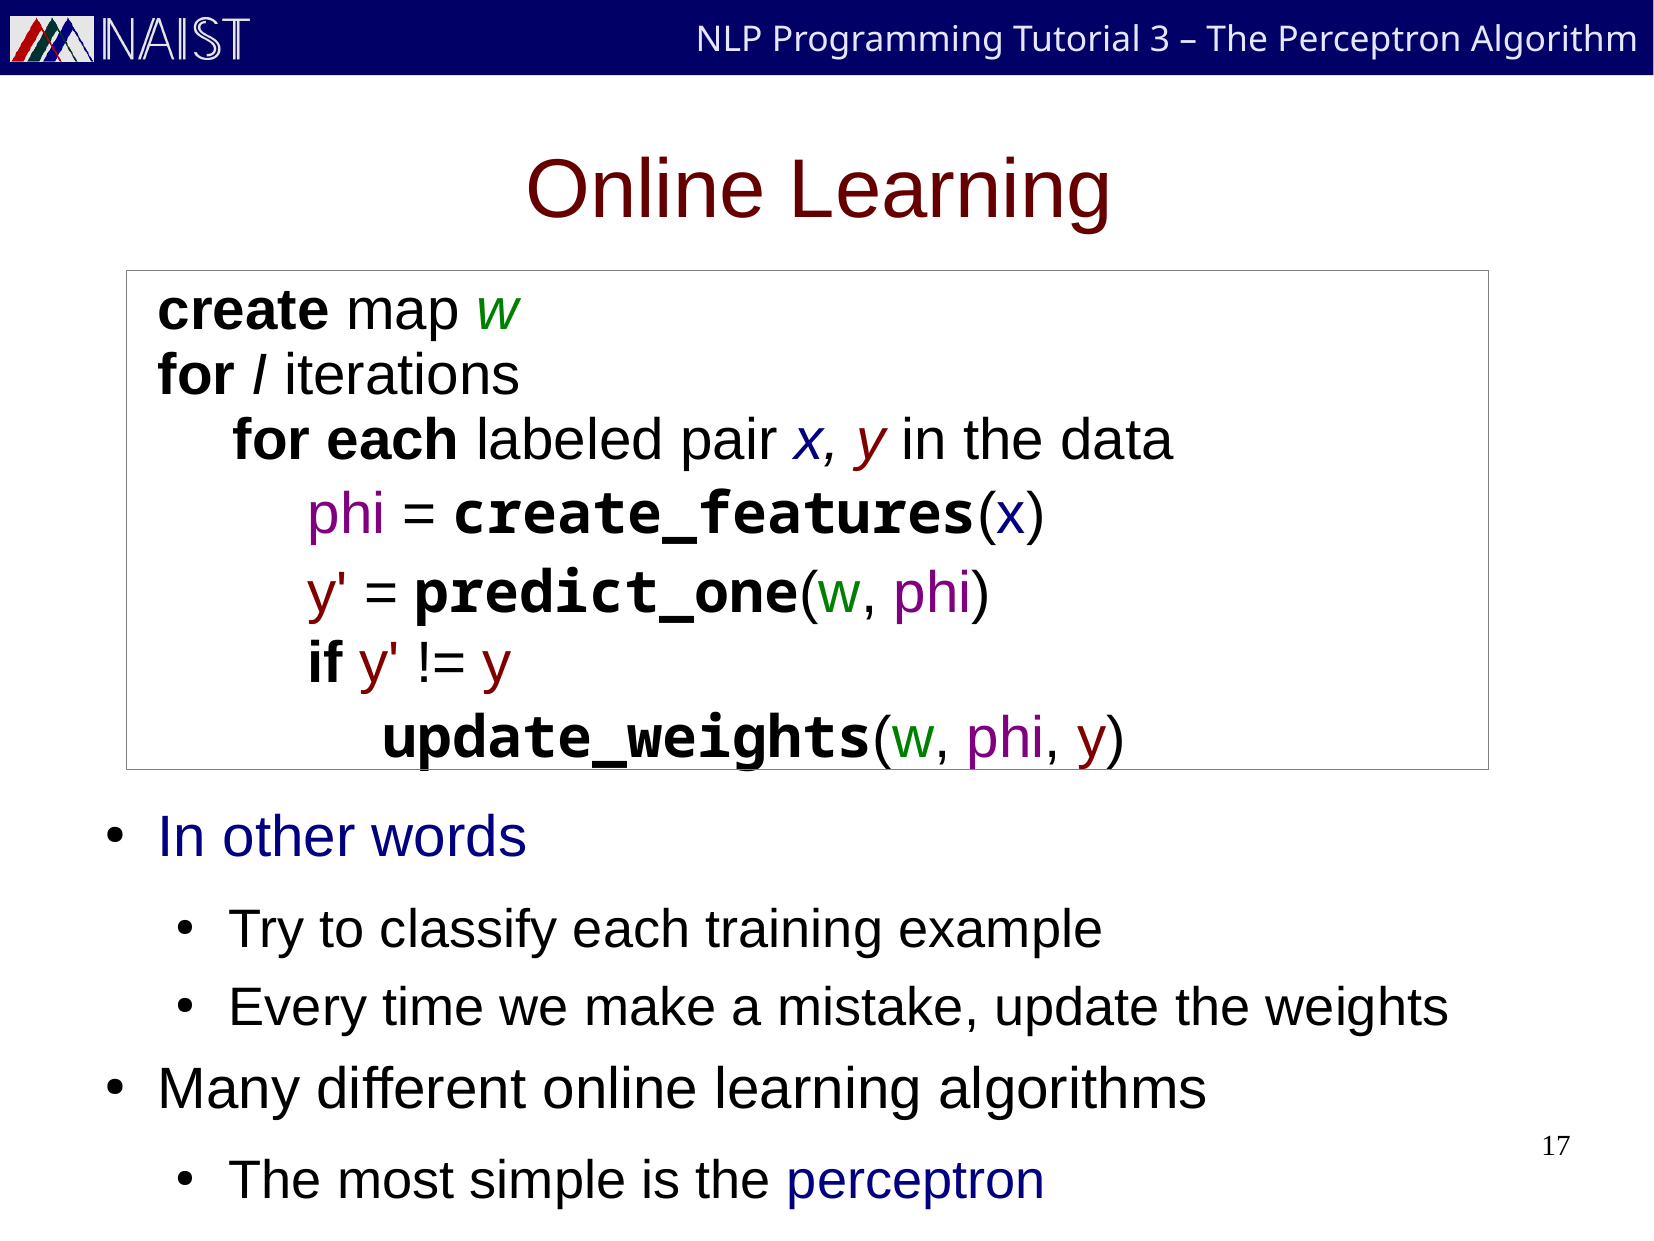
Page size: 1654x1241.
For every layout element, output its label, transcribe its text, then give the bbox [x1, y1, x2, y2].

picture [102, 17, 251, 60]
title Online Learning [127, 271, 1488, 276]
title Online Learning [75, 92, 1564, 285]
list create map w for I iterations for each labeled pair x, y in the data phi = create_features(x) y' = predict_one(w, phi) if y' != y update_weights(w, phi, y) In other words Try to classify each training example Every time we make a mistake, update the weights Many different online learning algorithms The most simple is the perceptron [127, 276, 1488, 769]
list create map w for I iterations for each labeled pair x, y in the data phi = create_features(x) y' = predict_one(w, phi) if y' != y update_weights(w, phi, y) In other words Try to classify each training example Every time we make a mistake, update the weights Many different online learning algorithms The most simple is the perceptron [86, 276, 1576, 1201]
picture [10, 16, 94, 62]
